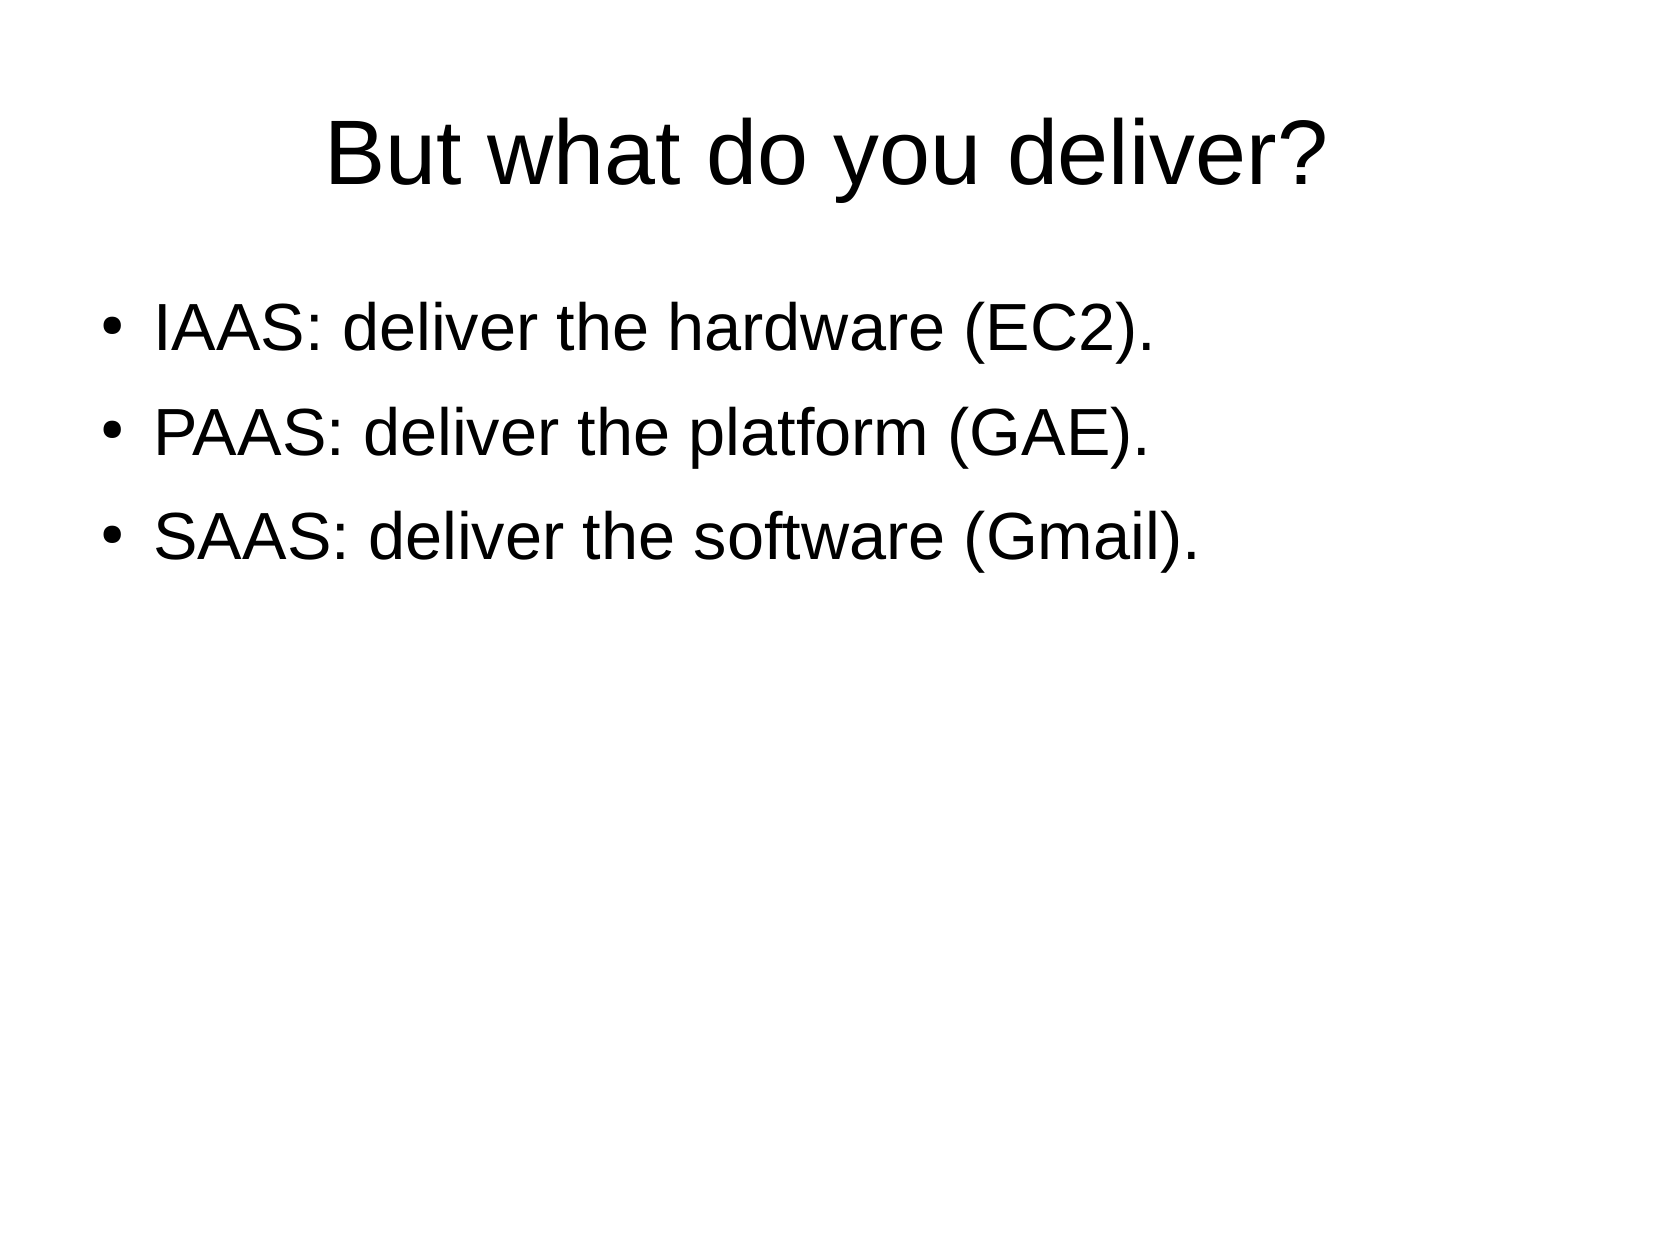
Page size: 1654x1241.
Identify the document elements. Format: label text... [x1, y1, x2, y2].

list IAAS: deliver the hardware (EC2). PAAS: deliver the platform (GAE). SAAS: deliver the software (Gmail). [82, 290, 1538, 1010]
title But what do you deliver? [82, 49, 1571, 257]
